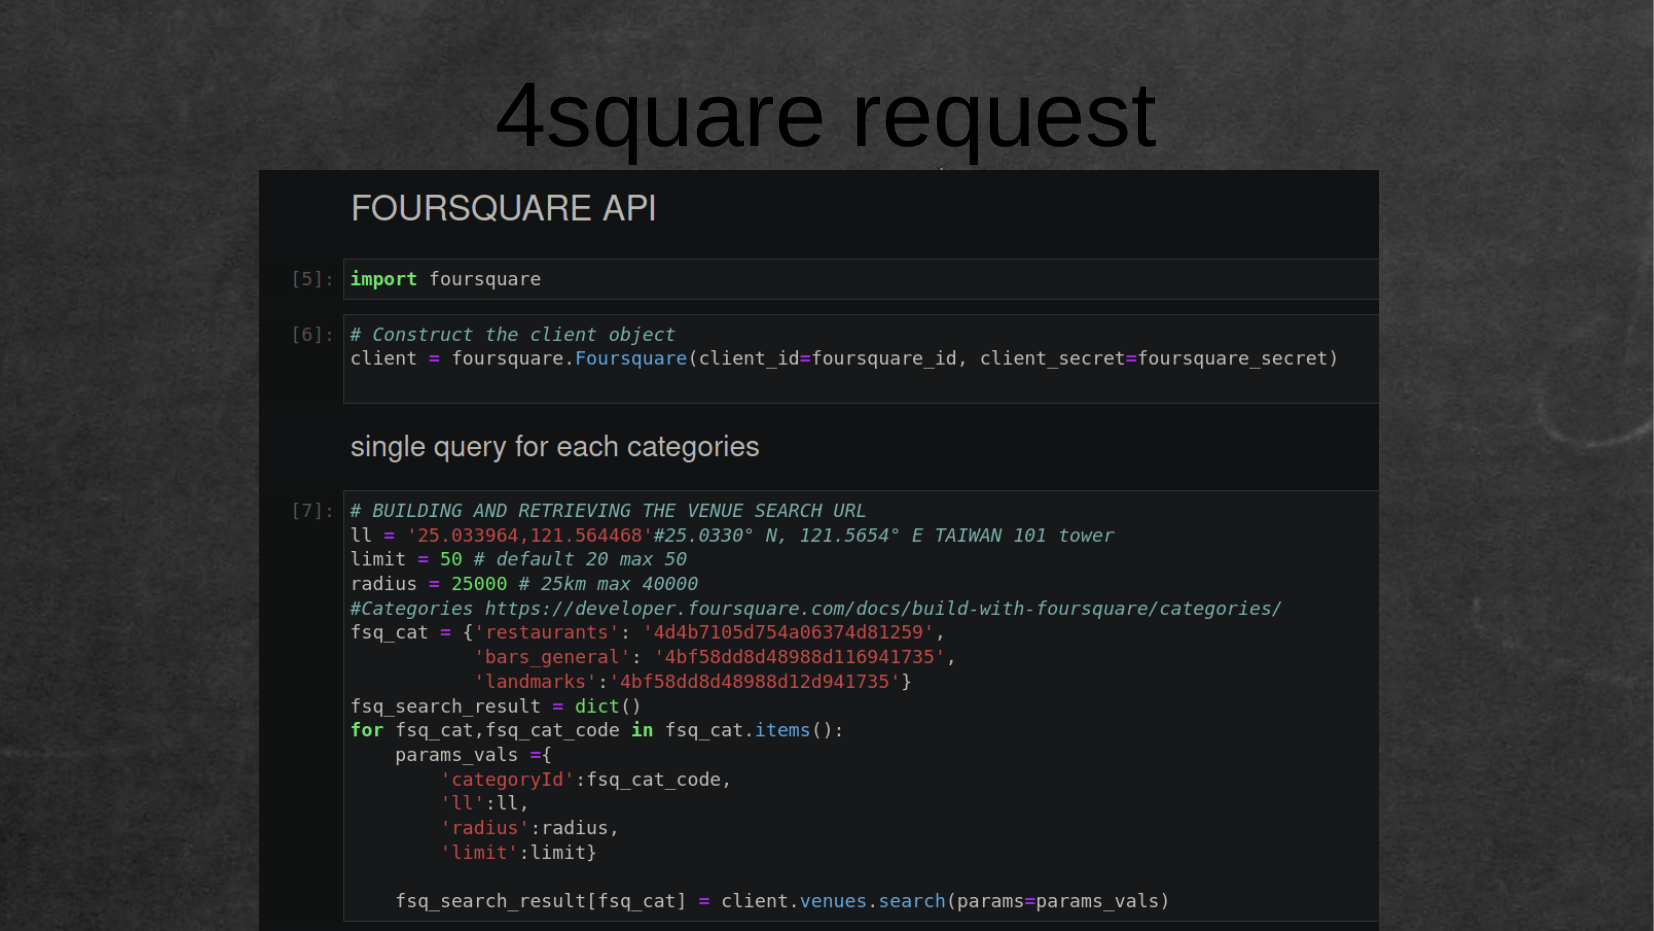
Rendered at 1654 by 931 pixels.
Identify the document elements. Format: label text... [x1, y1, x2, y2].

picture [0, 0, 1654, 931]
title 4square request [82, 37, 1571, 193]
